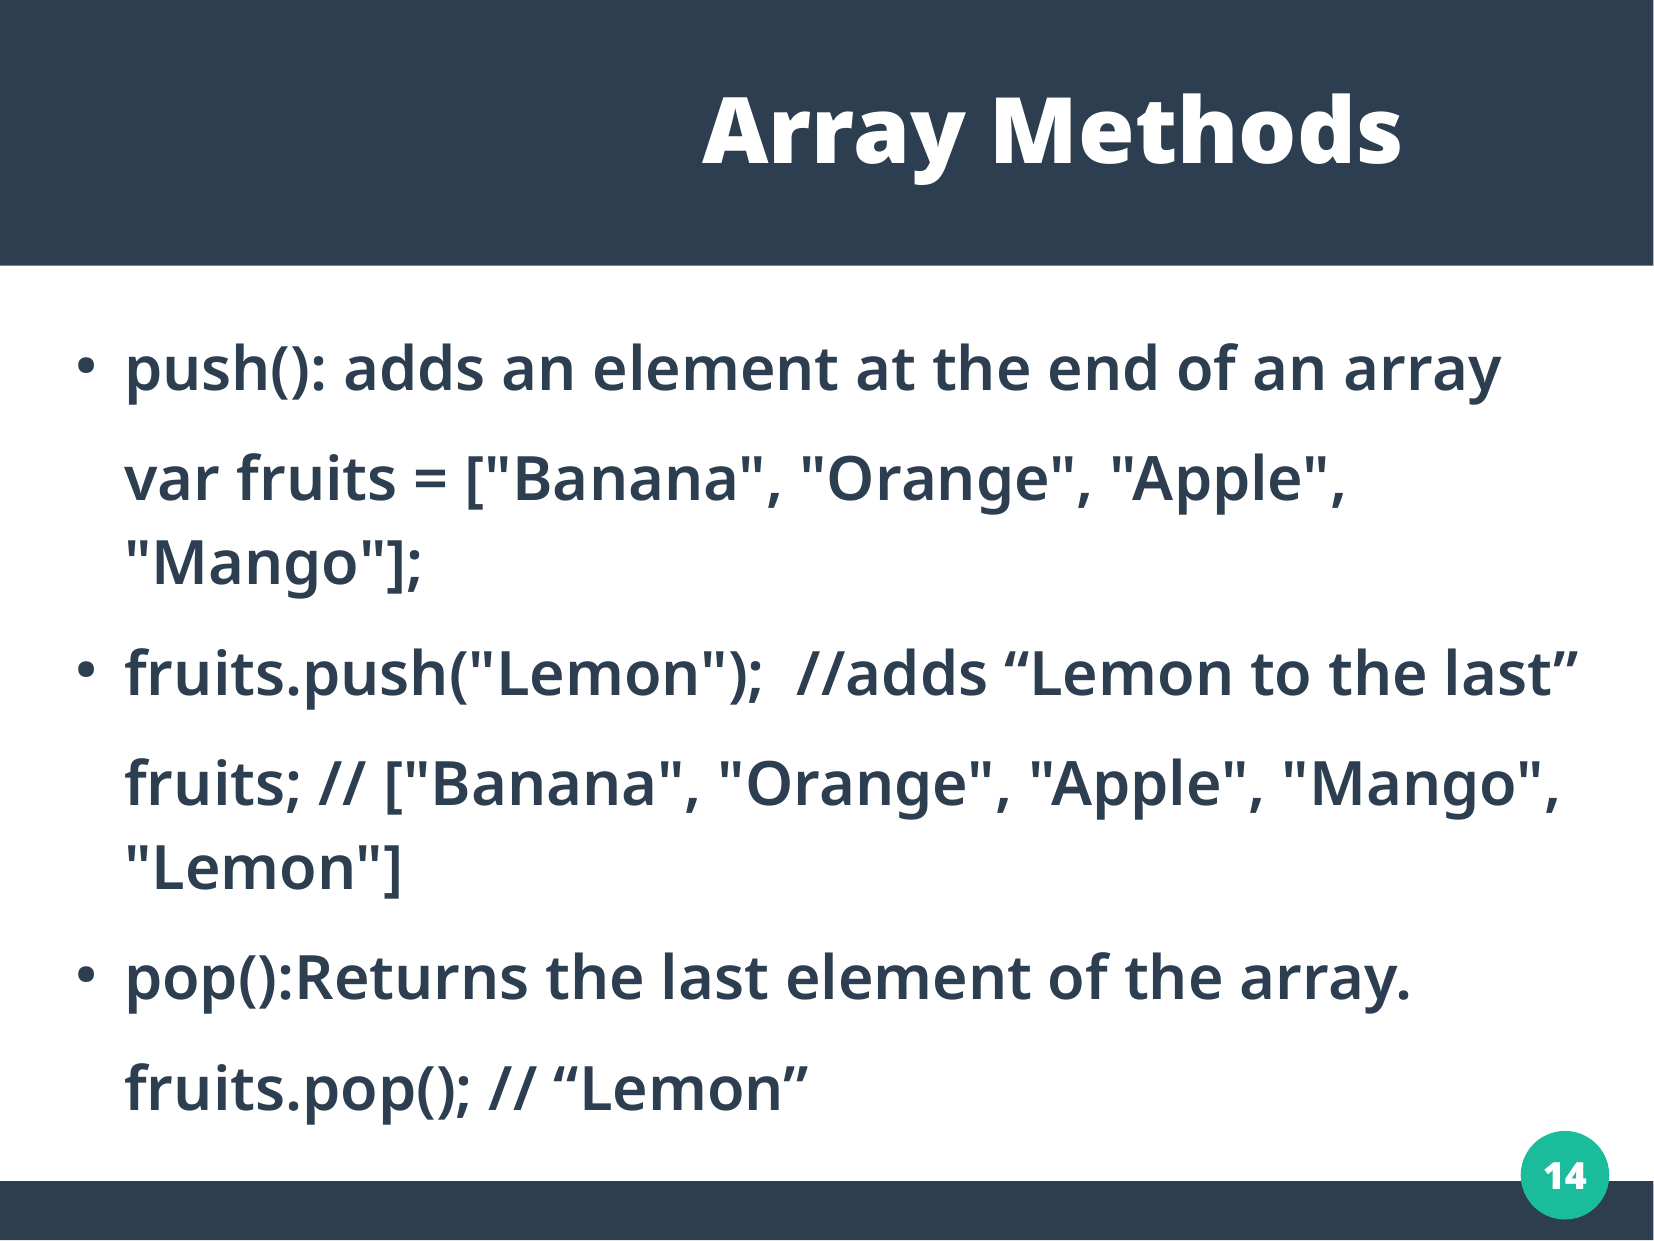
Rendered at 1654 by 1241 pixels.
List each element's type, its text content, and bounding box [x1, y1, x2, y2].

list push(): adds an element at the end of an array var fruits = ["Banana", "Orange", "Apple", "Mango"]; fruits.push("Lemon"); //adds “Lemon to the last” fruits; // ["Banana", "Orange", "Apple", "Mango", "Lemon"] pop():Returns the last element of the array. fruits.pop(); // “Lemon” [59, 324, 1595, 1152]
title Array Methods [59, 49, 1595, 207]
